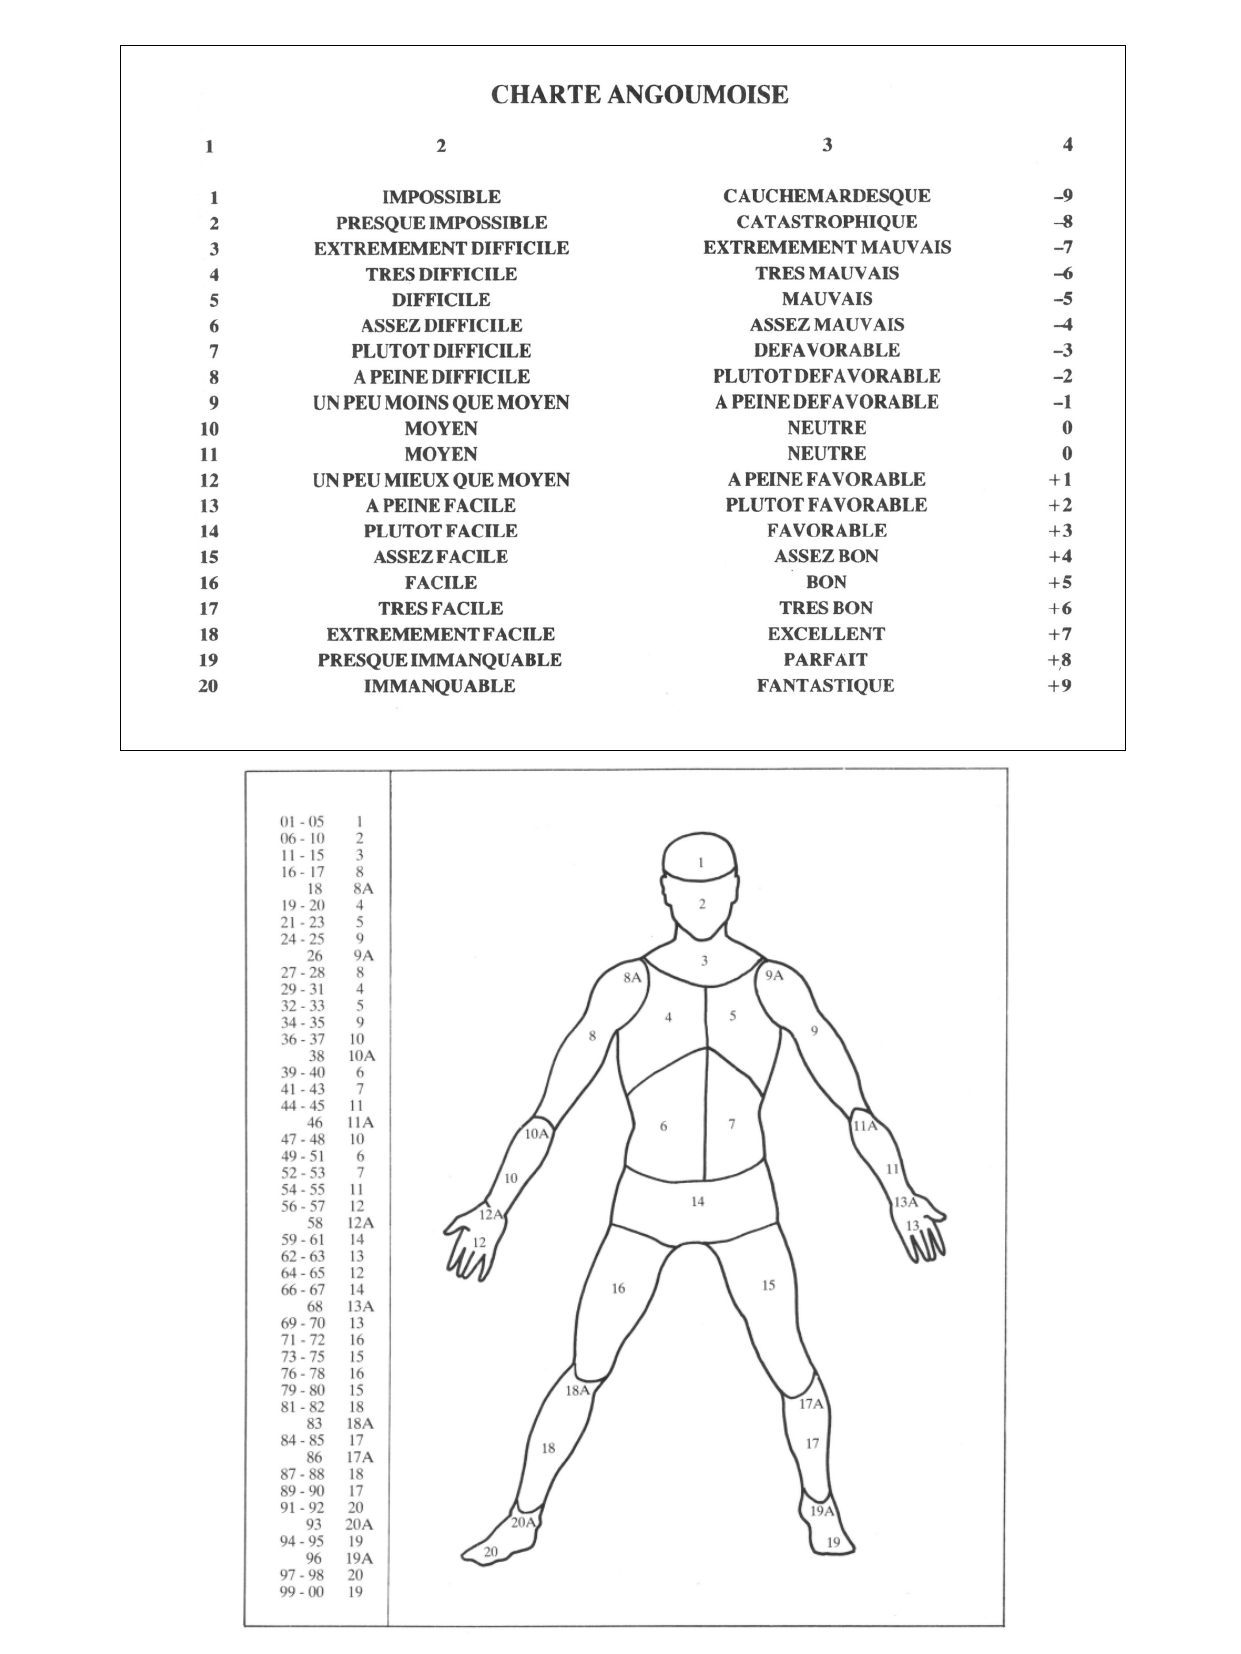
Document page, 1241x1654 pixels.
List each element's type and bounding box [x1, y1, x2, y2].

text_box [120, 45, 1126, 751]
picture [240, 751, 1014, 1636]
